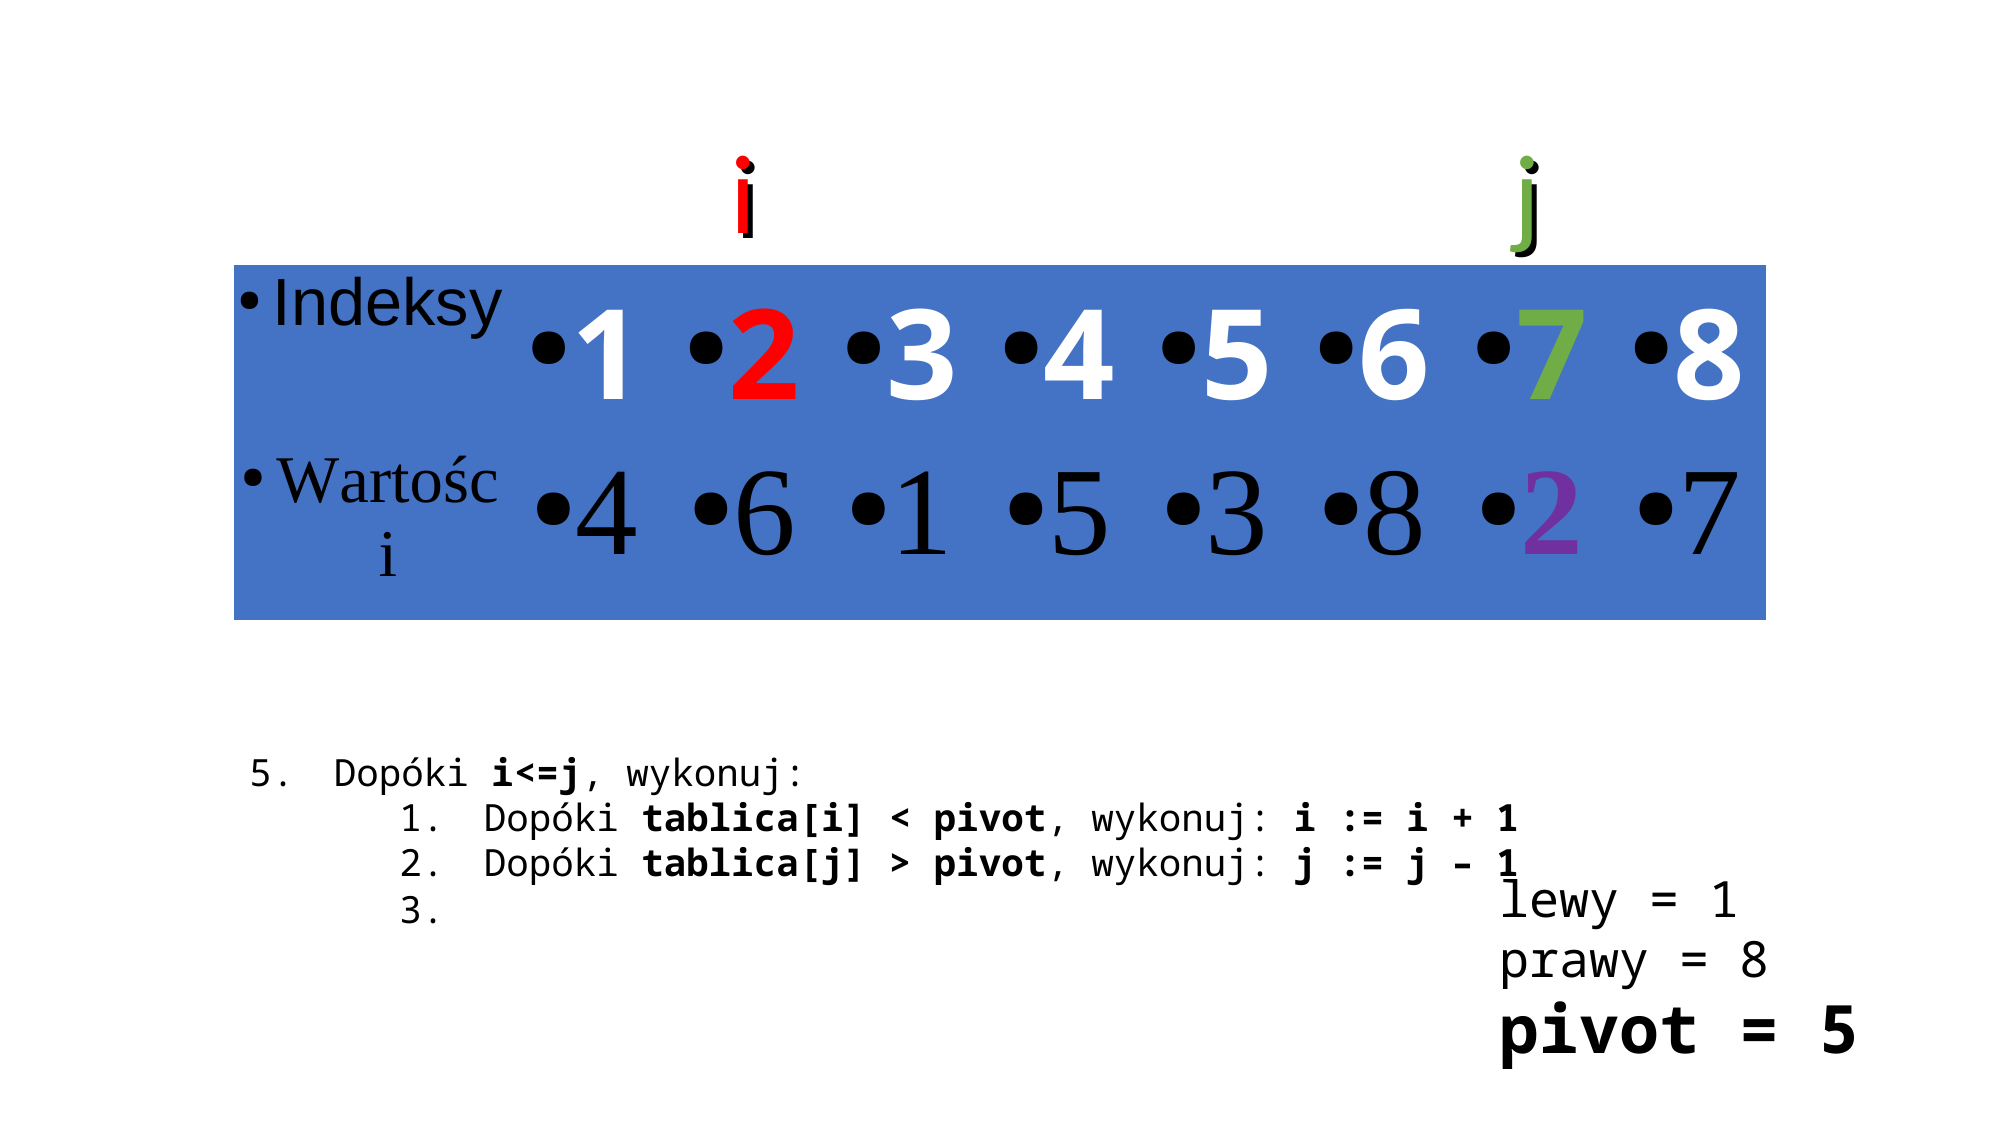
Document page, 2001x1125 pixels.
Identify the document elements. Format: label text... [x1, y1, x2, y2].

table_cell 7 [1608, 443, 1766, 620]
text_box j [1499, 114, 1556, 264]
table_header 6 [1293, 265, 1451, 443]
table_cell 4 [506, 443, 663, 620]
table_header 7 [1451, 265, 1608, 443]
table_header 5 [1136, 265, 1293, 443]
table_header 2 [663, 265, 821, 443]
text_box Dopóki i<=j, wykonuj: Dopóki tablica[i] < pivot, wykonuj: i := i + 1 Dopóki tablica[j] > pivot, wykonuj: j := j – 1 [234, 740, 1382, 938]
text_box i [716, 114, 772, 264]
table_header 4 [978, 265, 1136, 443]
table_cell 1 [821, 443, 978, 620]
table_cell Wartości [234, 443, 506, 620]
text_box lewy = 1 prawy = 8 pivot = 5 [1484, 859, 1849, 1077]
table_cell 6 [663, 443, 821, 620]
table_header 8 [1608, 265, 1766, 443]
table_cell 3 [1136, 443, 1293, 620]
table_cell 8 [1293, 443, 1451, 620]
table_cell 2 [1451, 443, 1608, 620]
table_header 3 [821, 265, 978, 443]
table_header 1 [506, 265, 663, 443]
table_cell 5 [978, 443, 1136, 620]
table_header Indeksy [234, 265, 506, 443]
